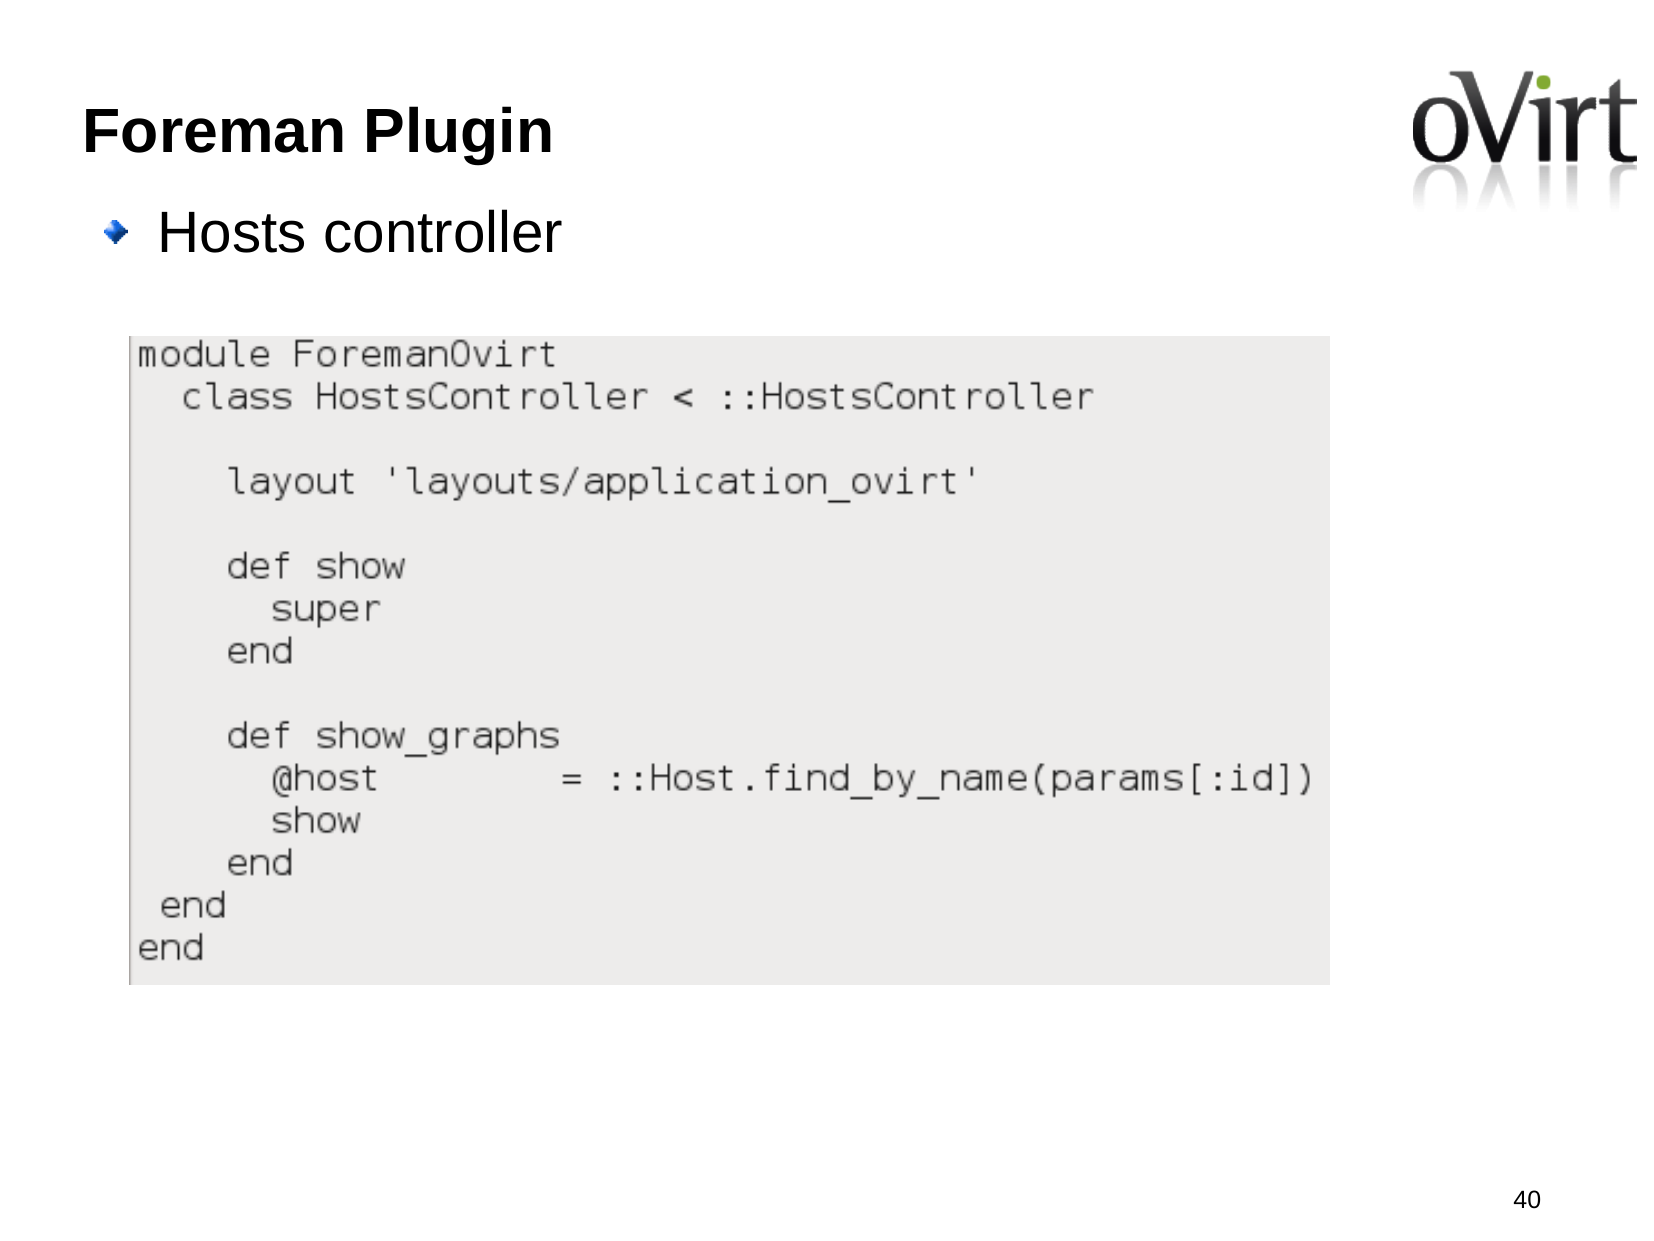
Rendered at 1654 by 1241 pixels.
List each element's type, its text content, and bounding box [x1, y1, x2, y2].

picture [129, 336, 1330, 985]
list Hosts controller [86, 199, 1576, 993]
picture [1413, 63, 1637, 212]
title Foreman Plugin [82, 37, 1303, 226]
